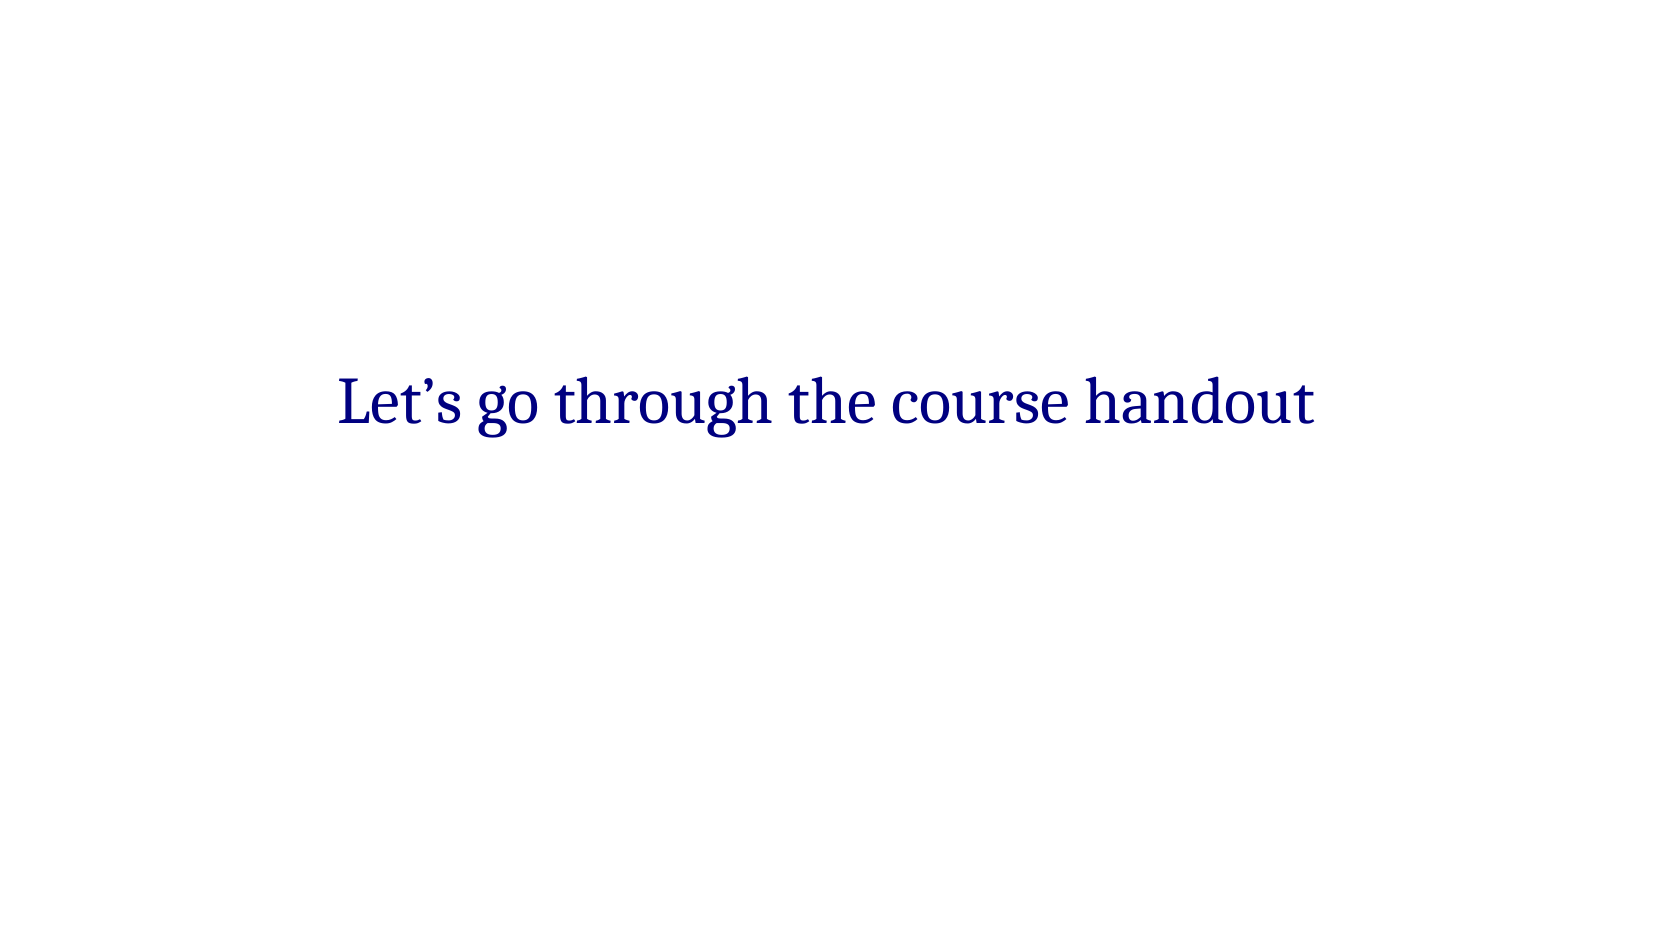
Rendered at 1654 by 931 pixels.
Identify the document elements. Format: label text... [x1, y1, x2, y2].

subtitle Let’s go through the course handout [82, 37, 1571, 757]
